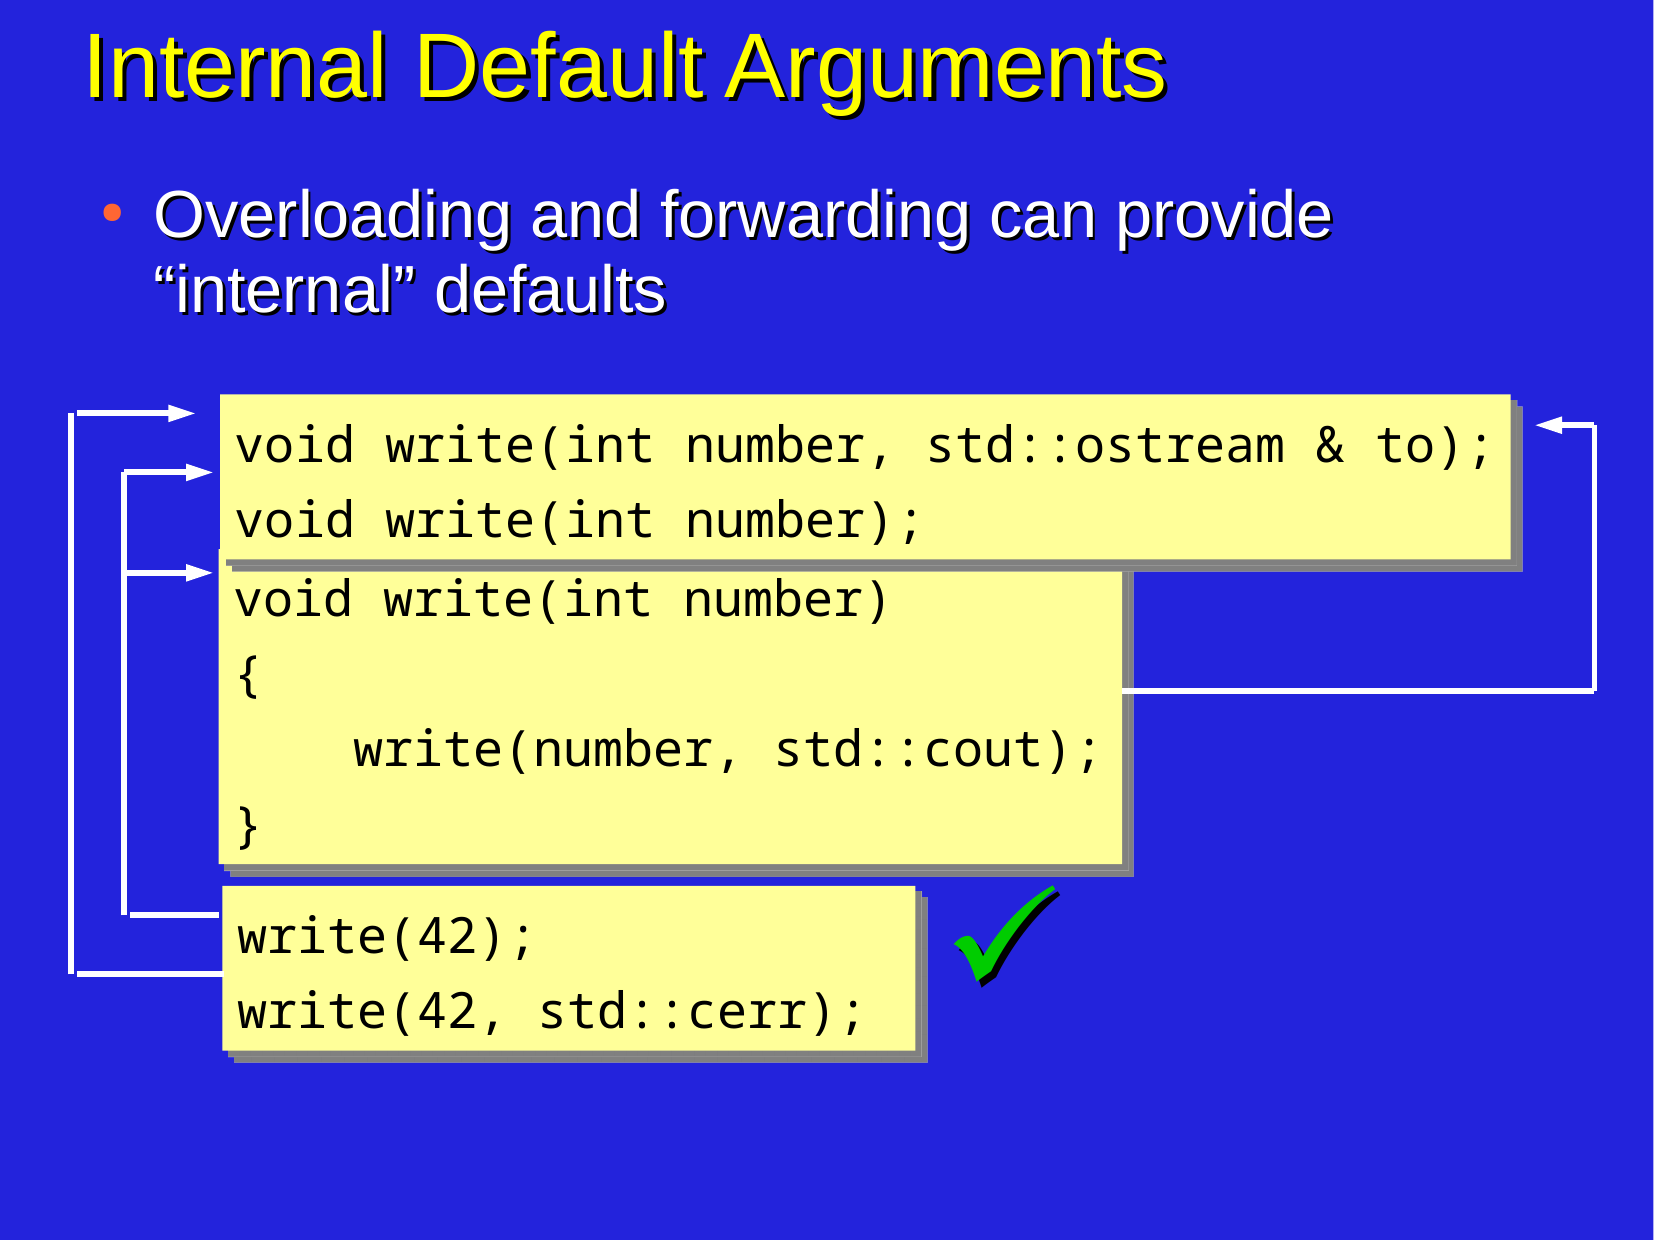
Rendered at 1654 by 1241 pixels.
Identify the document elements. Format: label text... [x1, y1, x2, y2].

title Internal Default Arguments [82, 2, 1571, 130]
list Overloading and forwarding can provide “internal” defaults [82, 177, 1571, 1182]
text_box write(42); write(42, std::cerr); [222, 885, 916, 1051]
text_box  [927, 844, 1123, 1040]
text_box void write(int number) { write(number, std::cout); } [218, 549, 1123, 865]
text_box void write(int number, std::ostream & to); void write(int number); [220, 394, 1511, 560]
